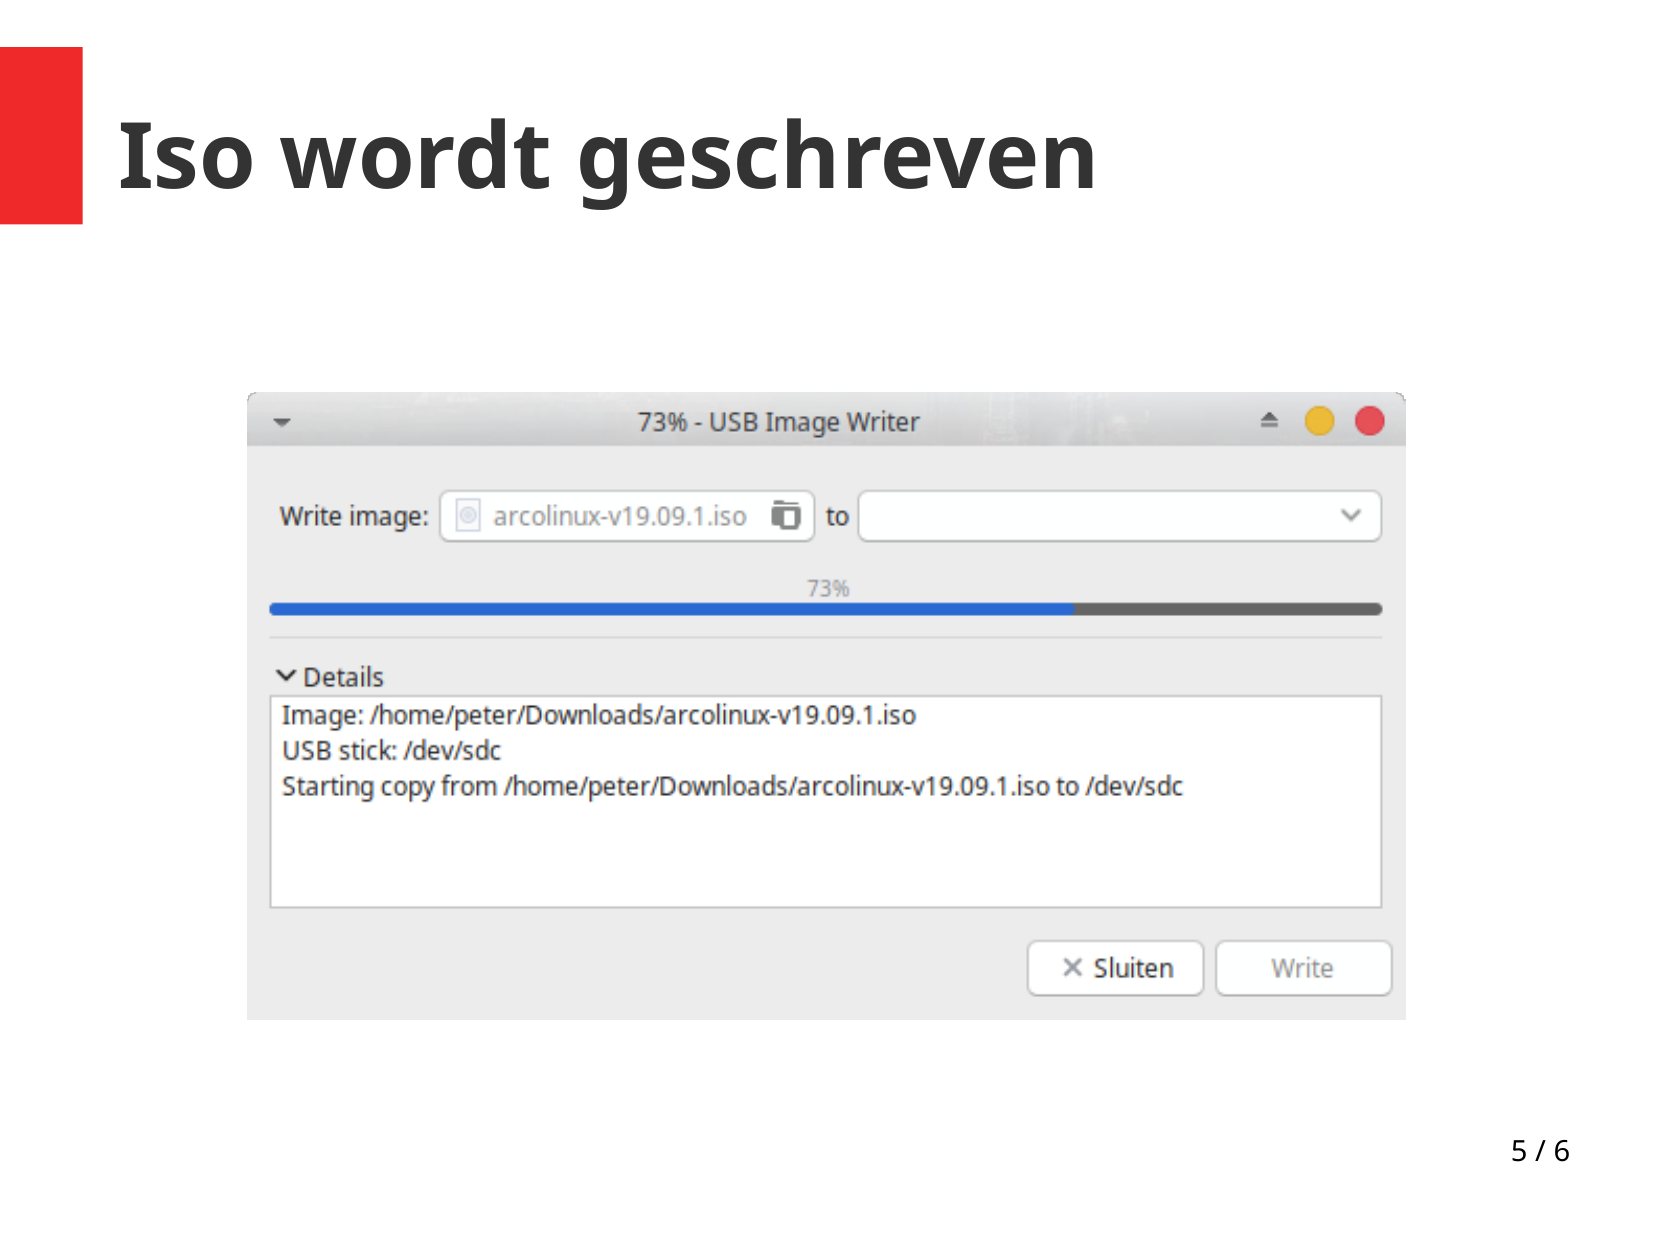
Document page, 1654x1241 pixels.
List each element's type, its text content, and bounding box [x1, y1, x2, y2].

title Iso wordt geschreven [118, 49, 1571, 257]
picture [247, 392, 1406, 1020]
